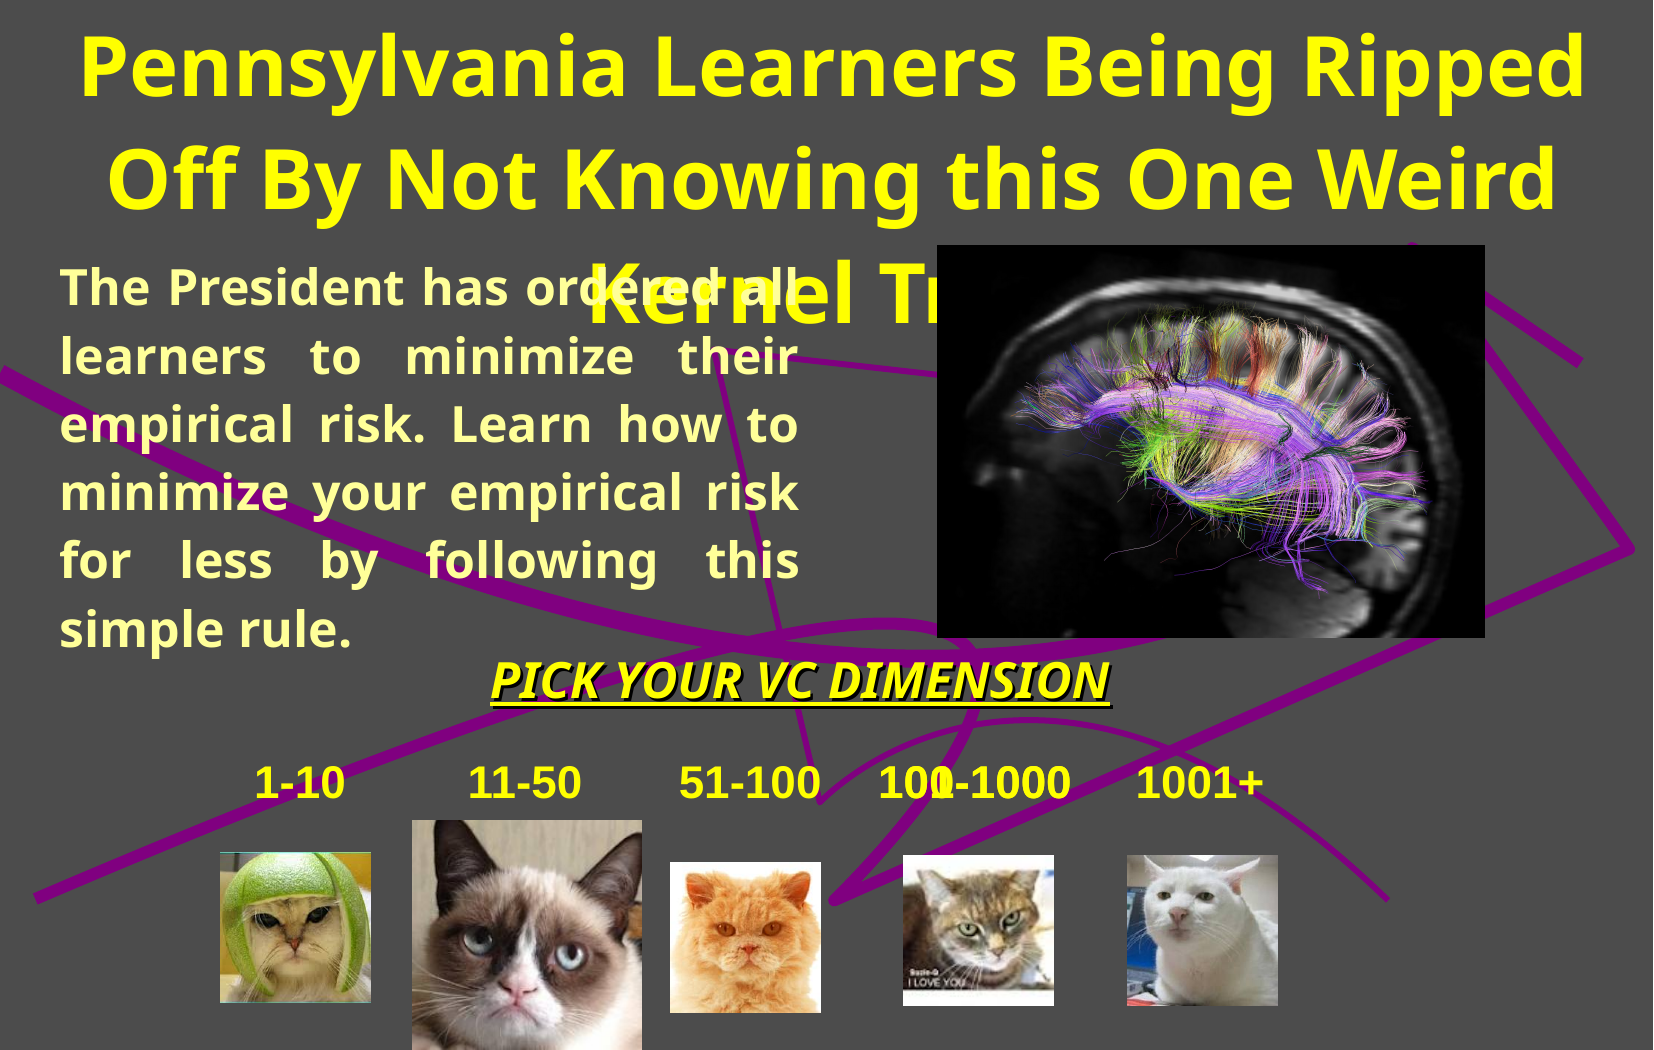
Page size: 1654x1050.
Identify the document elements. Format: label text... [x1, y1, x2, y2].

text_box Pennsylvania Learners Being Ripped Off By Not Knowing this One Weird Kernel Trick [0, 0, 1653, 270]
text_box 1-10 [187, 750, 412, 817]
picture [412, 820, 642, 1050]
text_box PICK YOUR VC DIMENSION [99, 637, 1501, 729]
text_box 51-100 [637, 750, 862, 817]
text_box 11-50 [412, 750, 637, 817]
text_box 100-1000 [862, 750, 1088, 817]
picture [903, 855, 1054, 1006]
picture [220, 852, 371, 1003]
text_box The President has ordered all learners to minimize their empirical risk. Learn how to minimize your empirical risk for less by following this simple rule. [44, 244, 826, 788]
picture [1127, 855, 1278, 1006]
picture [670, 862, 821, 1013]
picture [937, 245, 1485, 637]
text_box 1001+ [1088, 750, 1313, 817]
